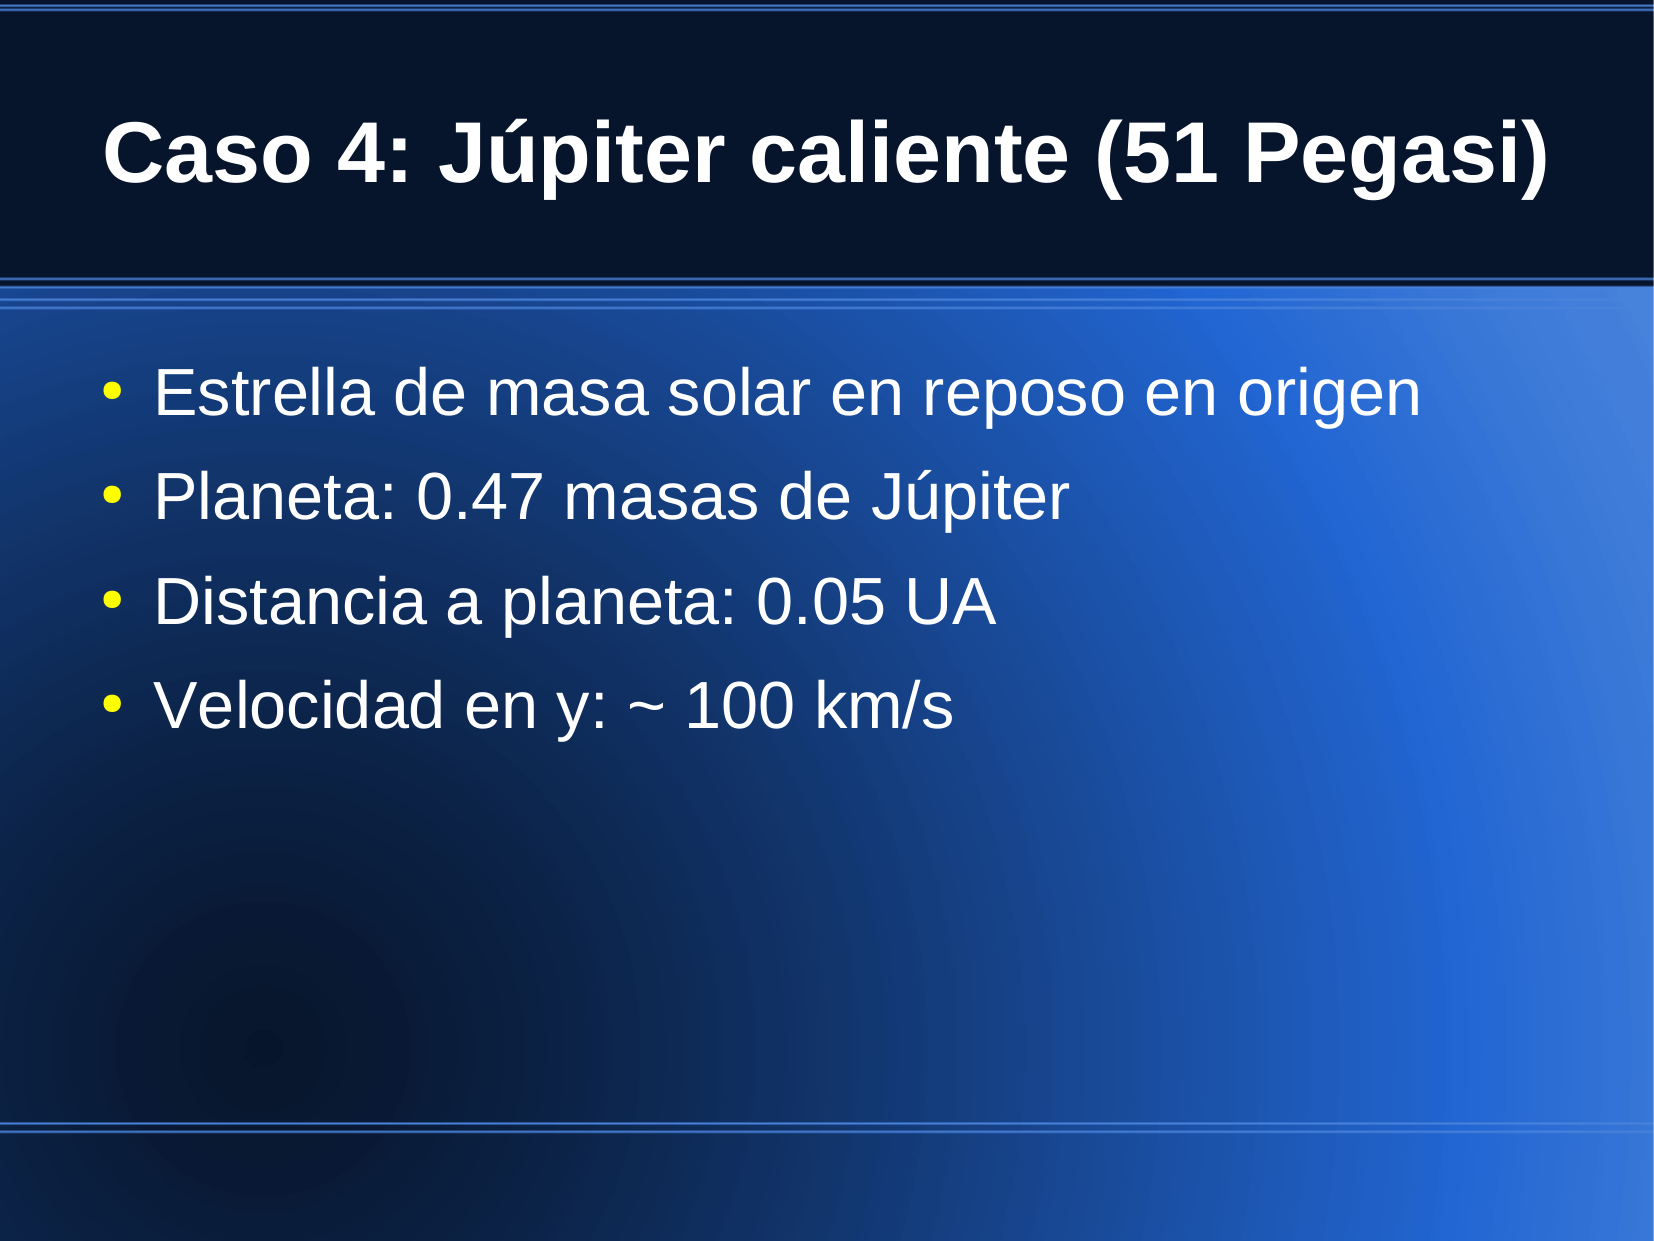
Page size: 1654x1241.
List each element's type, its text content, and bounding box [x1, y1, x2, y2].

title Caso 4: Júpiter caliente (51 Pegasi) [82, 49, 1571, 257]
list Estrella de masa solar en reposo en origen Planeta: 0.47 masas de Júpiter Distancia a planeta: 0.05 UA Velocidad en y: ~ 100 km/s [82, 355, 1571, 1075]
picture [0, 0, 1654, 1241]
